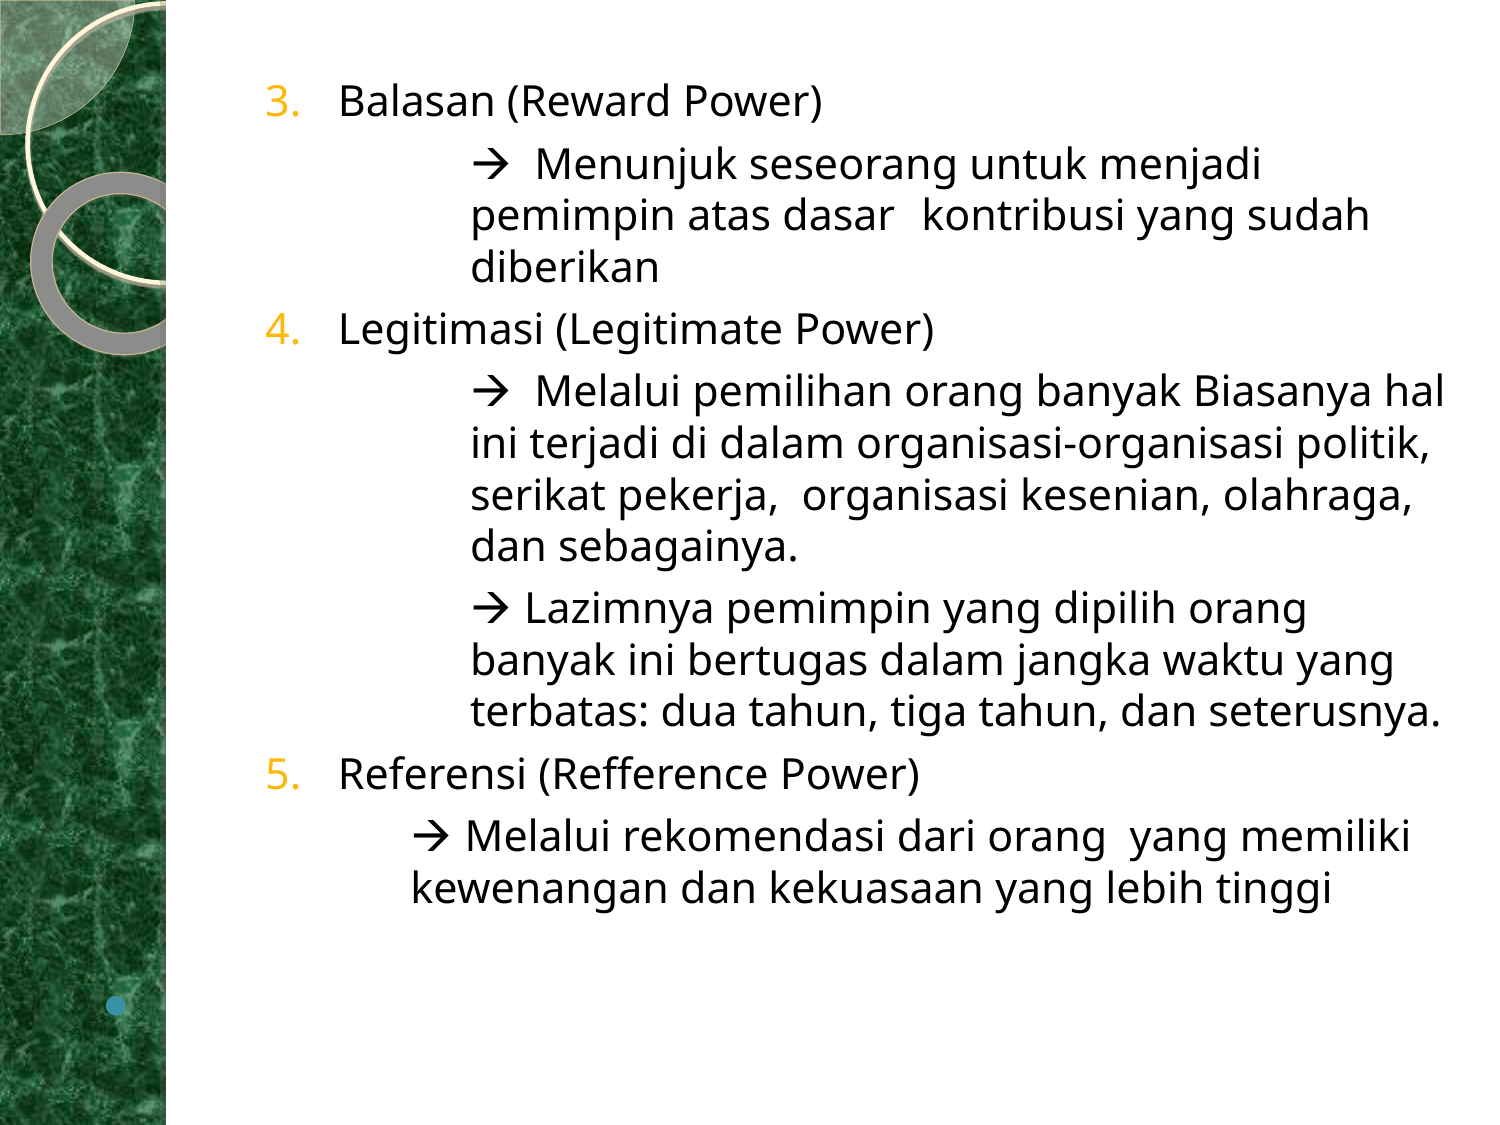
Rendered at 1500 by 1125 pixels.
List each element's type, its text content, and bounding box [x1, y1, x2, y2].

list Balasan (Reward Power)  Menunjuk seseorang untuk menjadi pemimpin atas dasar kontribusi yang sudah diberikan Legitimasi (Legitimate Power)  Melalui pemilihan orang banyak Biasanya hal ini terjadi di dalam organisasi-organisasi politik, serikat pekerja, organisasi kesenian, olahraga, dan sebagainya.  Lazimnya pemimpin yang dipilih orang banyak ini bertugas dalam jangka waktu yang terbatas: dua tahun, tiga tahun, dan seterusnya. Referensi (Refference Power)  Melalui rekomendasi dari orang yang memiliki kewenangan dan kekuasaan yang lebih tinggi [64, 66, 1466, 1000]
